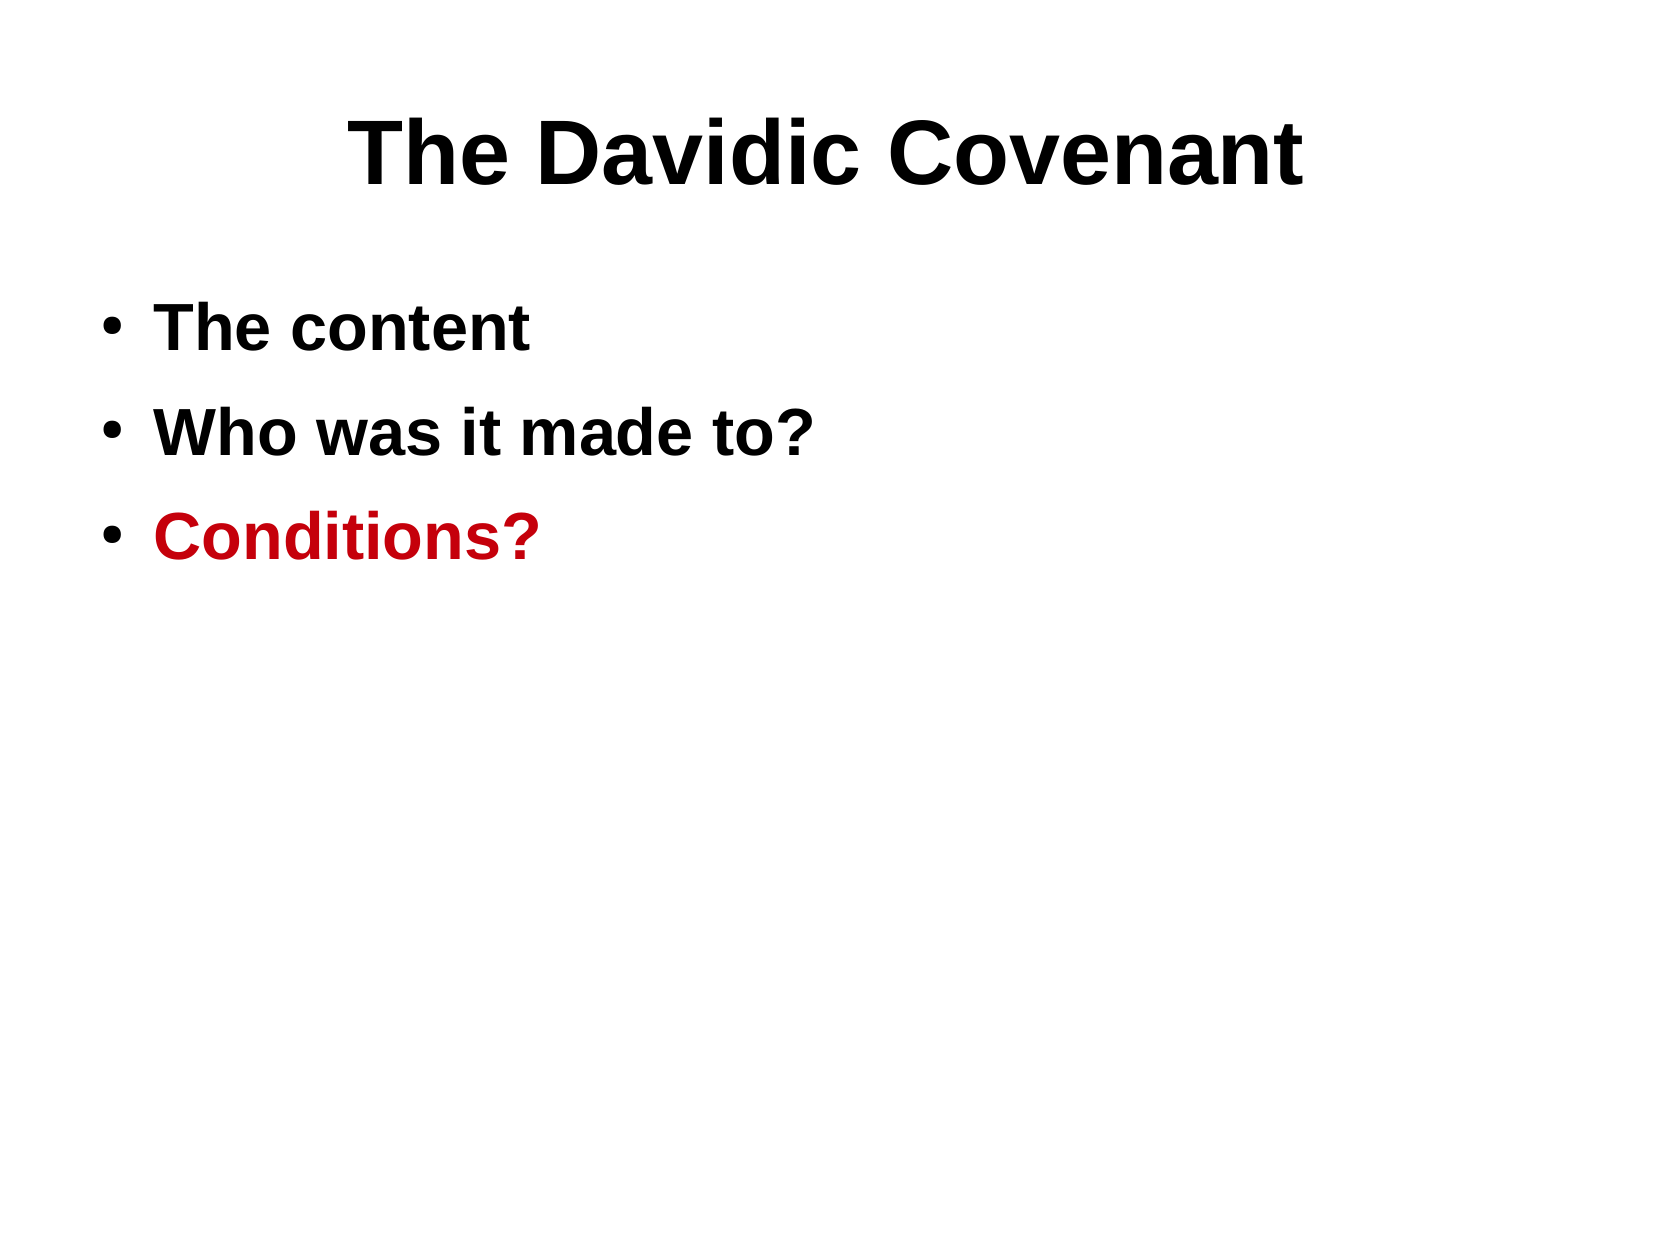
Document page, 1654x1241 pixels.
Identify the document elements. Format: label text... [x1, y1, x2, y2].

list The content Who was it made to? Conditions? [82, 290, 1571, 1109]
title The Davidic Covenant [82, 49, 1571, 257]
